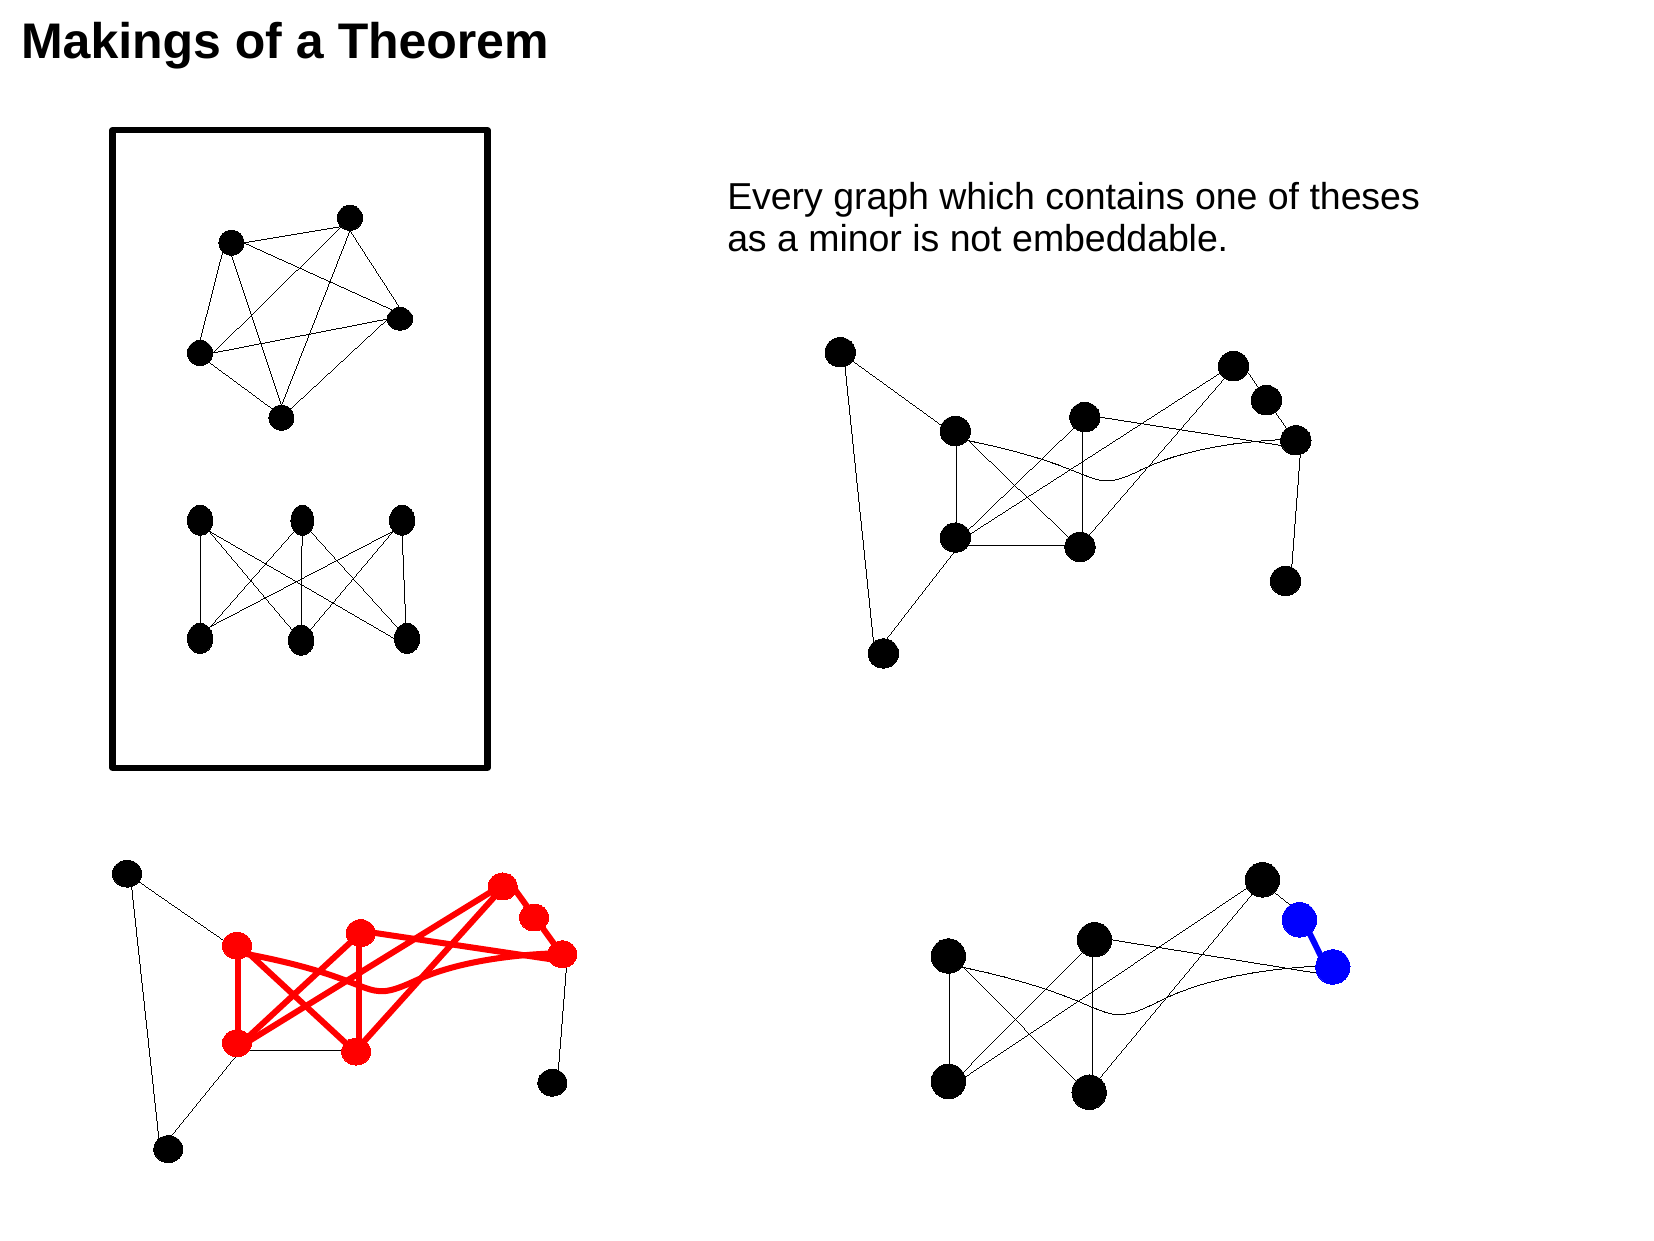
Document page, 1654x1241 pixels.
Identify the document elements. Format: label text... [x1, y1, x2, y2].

text_box [519, 904, 549, 931]
text_box Every graph which contains one of theses as a minor is not embeddable. [712, 167, 1463, 267]
text_box [1282, 902, 1317, 938]
text_box [187, 623, 200, 654]
text_box [112, 860, 142, 888]
text_box [931, 938, 966, 974]
text_box [1069, 402, 1101, 432]
text_box [825, 337, 856, 367]
text_box [1218, 351, 1249, 381]
text_box [537, 1069, 567, 1097]
text_box [337, 205, 363, 231]
text_box [1315, 949, 1351, 985]
text_box [222, 1029, 252, 1057]
text_box [268, 405, 294, 431]
text_box [303, 505, 314, 536]
text_box [547, 940, 577, 968]
text_box [290, 505, 302, 536]
text_box Makings of a Theorem [6, 6, 757, 79]
text_box [187, 505, 213, 536]
text_box [1245, 862, 1280, 898]
text_box [868, 638, 899, 669]
text_box [218, 230, 244, 256]
text_box [1071, 1074, 1107, 1110]
text_box [153, 1135, 183, 1163]
text_box [1280, 425, 1312, 455]
text_box [346, 919, 376, 947]
text_box [1064, 532, 1096, 562]
text_box [1077, 922, 1112, 957]
text_box [222, 932, 252, 960]
text_box [341, 1038, 371, 1066]
text_box [201, 623, 213, 654]
text_box [389, 505, 415, 536]
text_box [940, 416, 971, 446]
text_box [1251, 385, 1282, 415]
text_box [931, 1064, 966, 1099]
text_box [387, 307, 413, 331]
text_box [488, 872, 518, 900]
text_box [288, 625, 314, 656]
text_box [187, 340, 213, 366]
text_box [1270, 566, 1301, 596]
text_box [940, 522, 971, 553]
text_box [394, 623, 420, 654]
